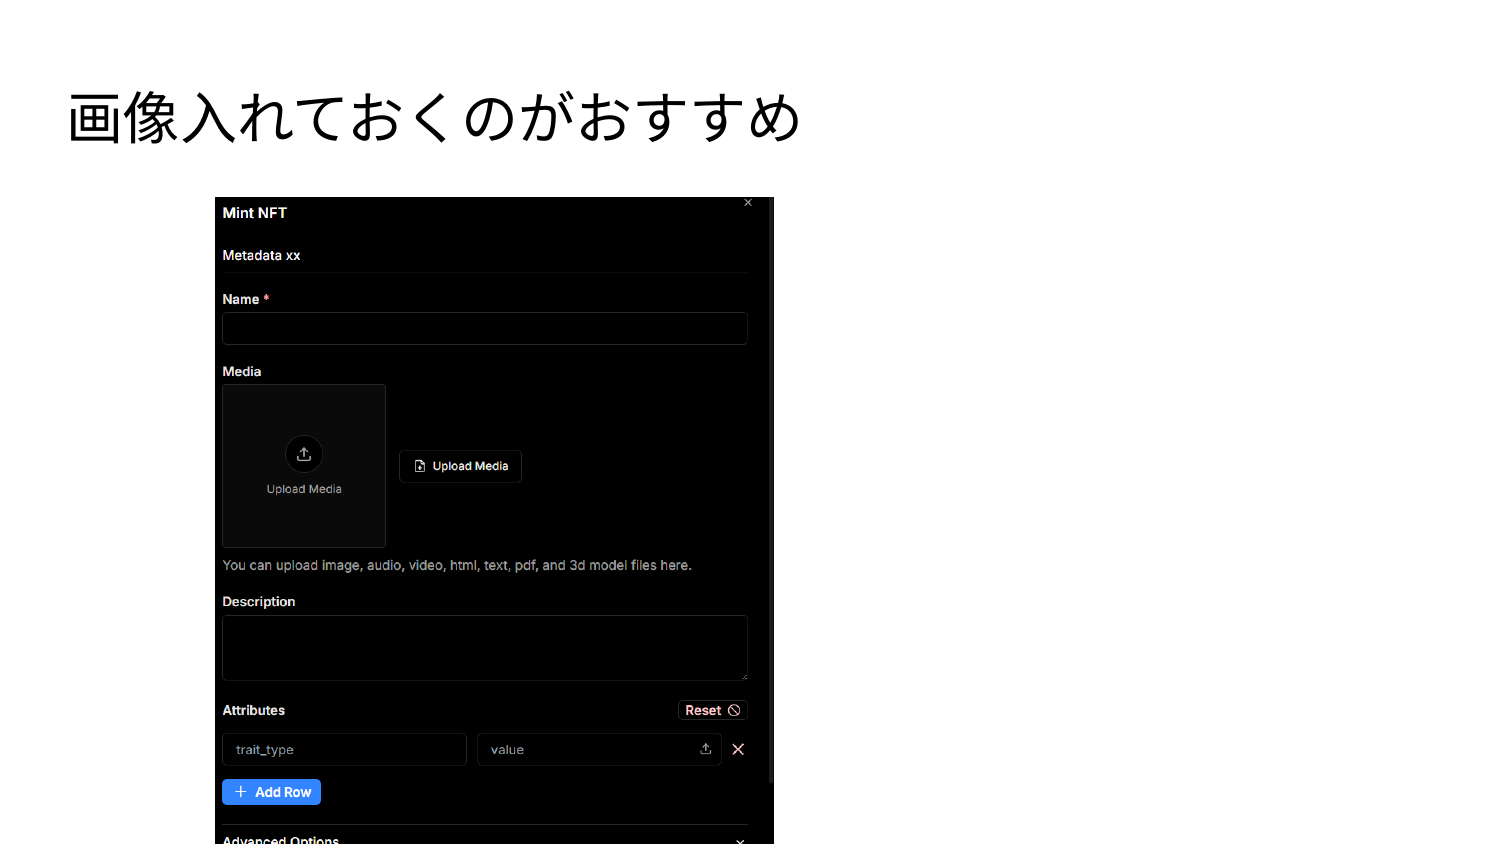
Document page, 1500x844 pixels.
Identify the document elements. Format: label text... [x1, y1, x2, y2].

title 画像入れておくのがおすすめ [51, 72, 1449, 167]
picture [215, 197, 774, 844]
